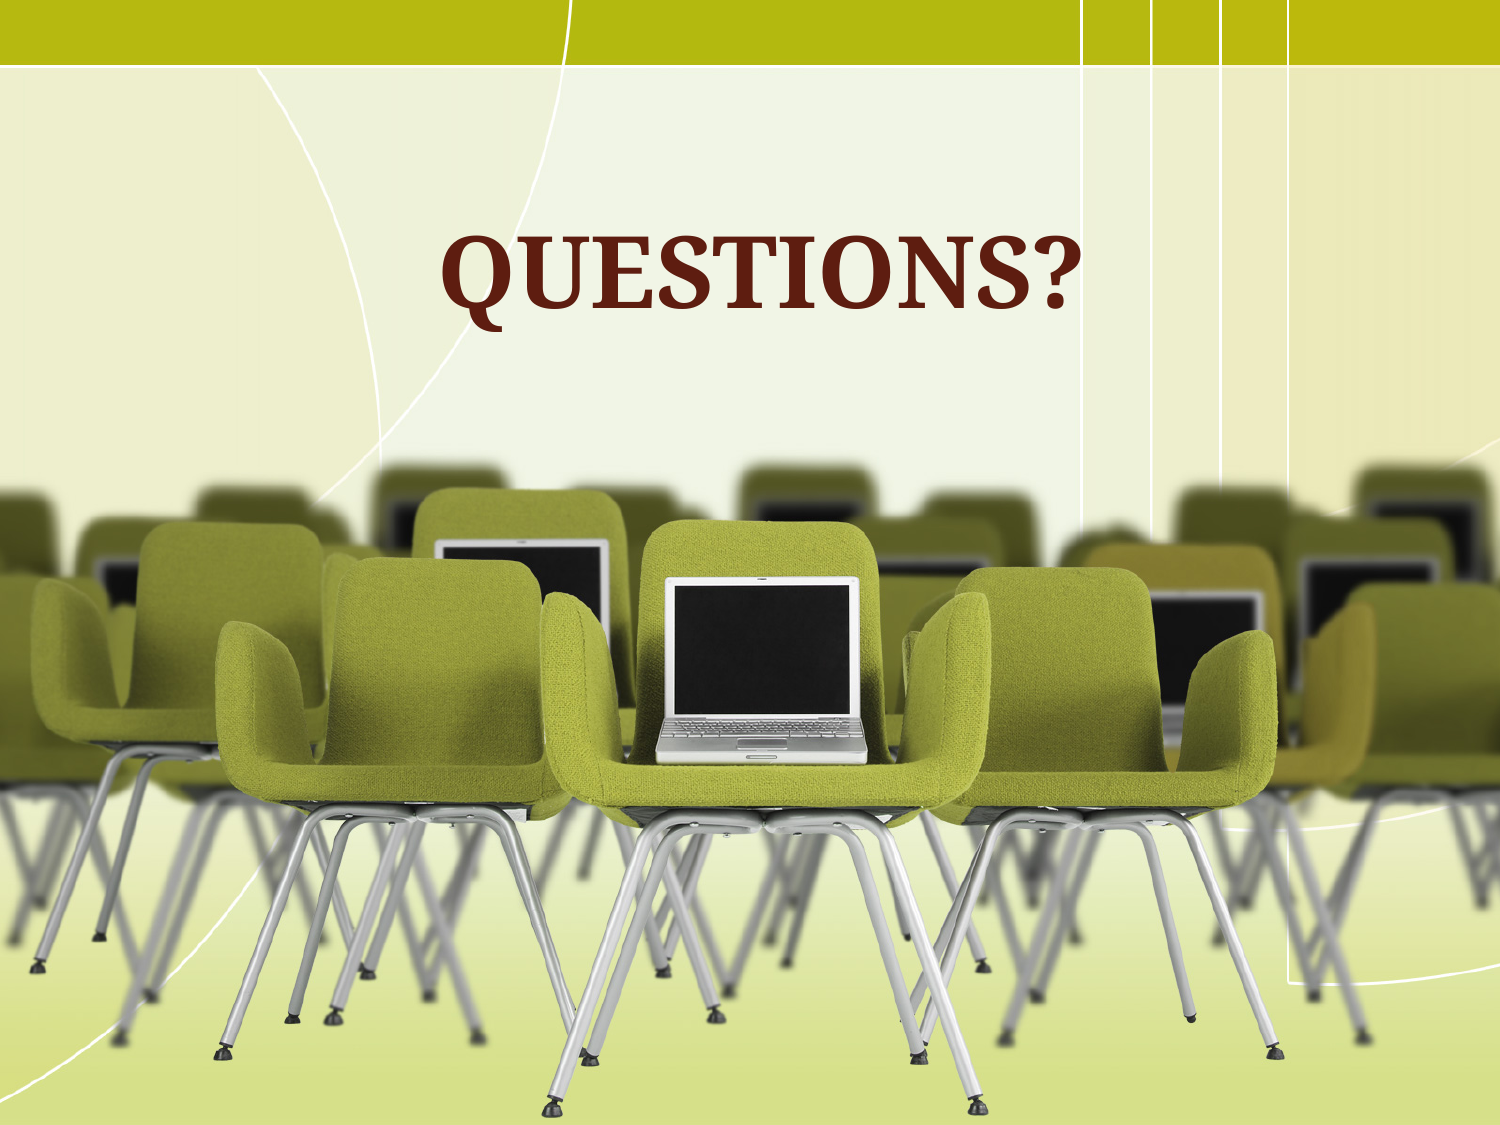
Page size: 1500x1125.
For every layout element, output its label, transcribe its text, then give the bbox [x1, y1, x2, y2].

title QUESTIONS? [125, 201, 1400, 425]
picture [0, 0, 1500, 1125]
